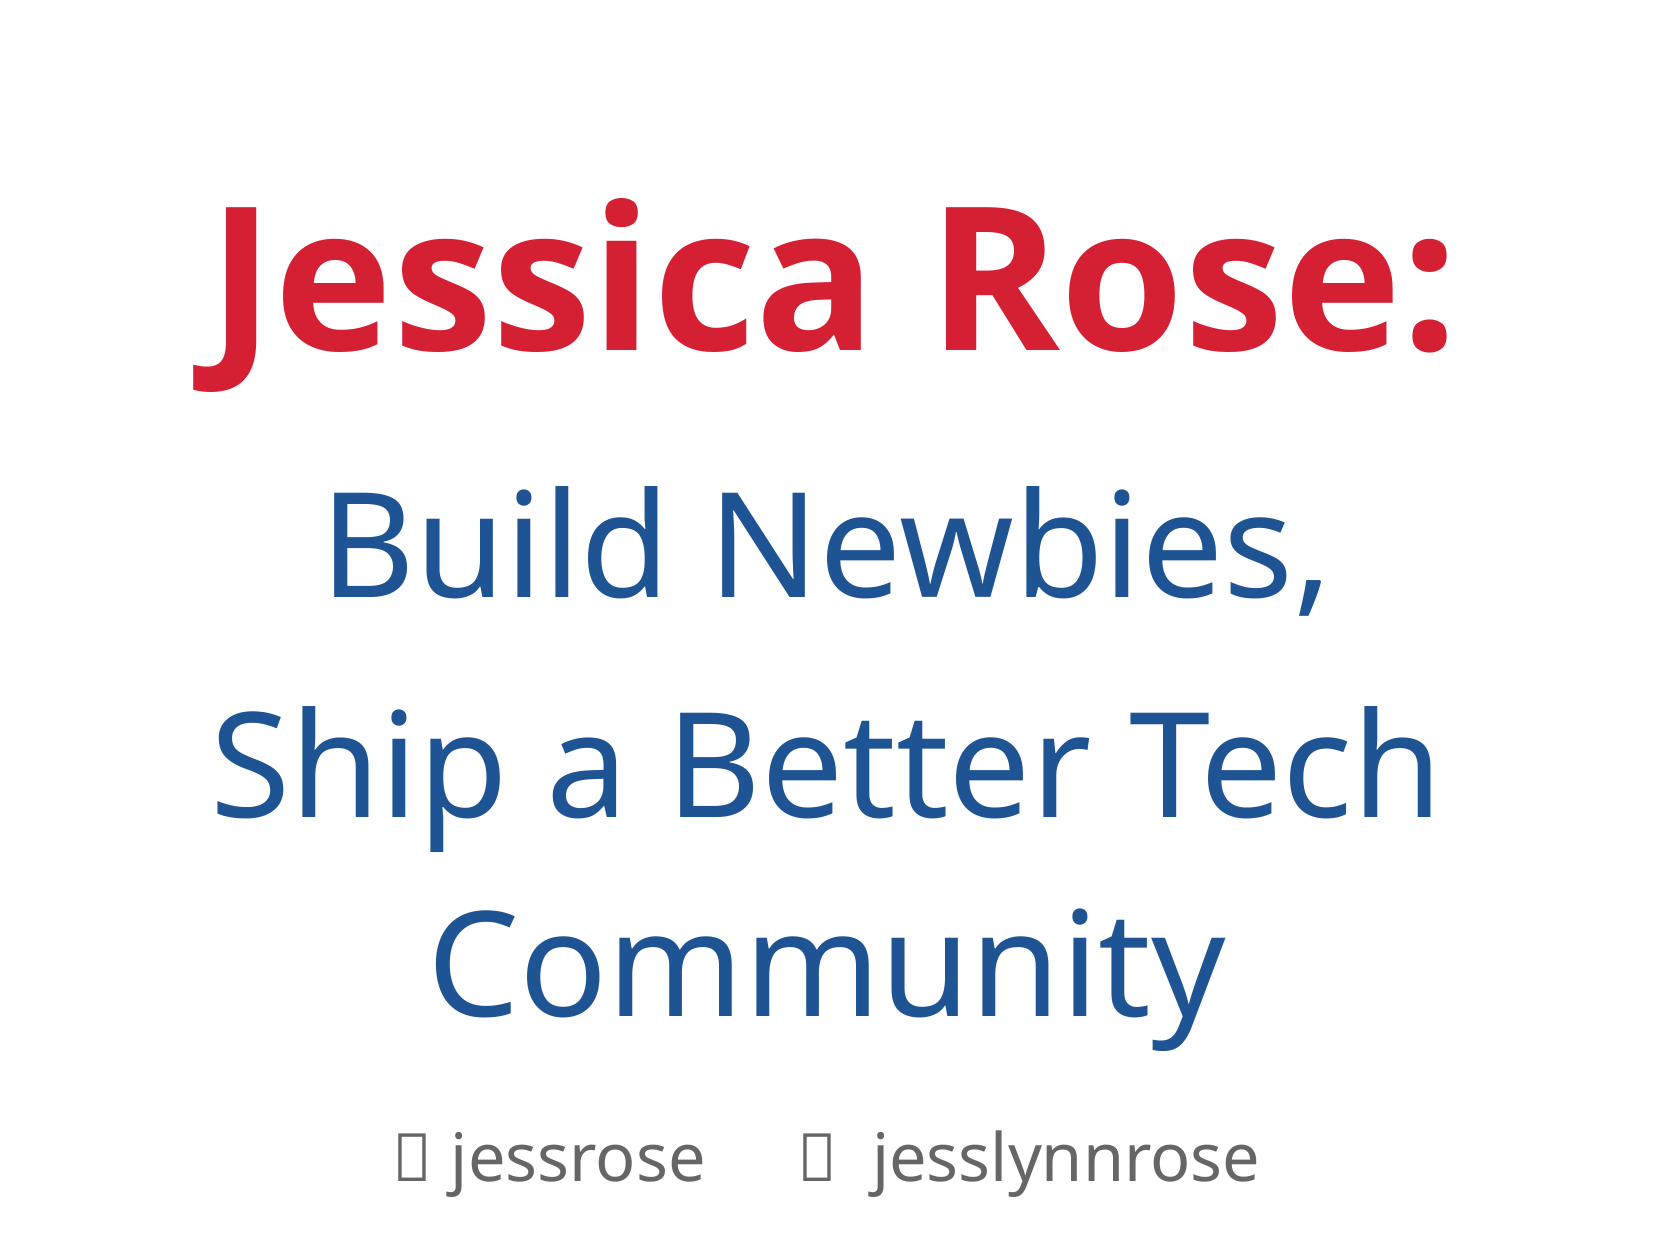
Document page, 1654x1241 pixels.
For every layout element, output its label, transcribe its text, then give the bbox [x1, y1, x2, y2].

list Build Newbies, Ship a Better Tech Community [82, 441, 1571, 1061]
list  jessrose  jesslynnrose [82, 1110, 1571, 1231]
title Jessica Rose: [90, 104, 1579, 442]
